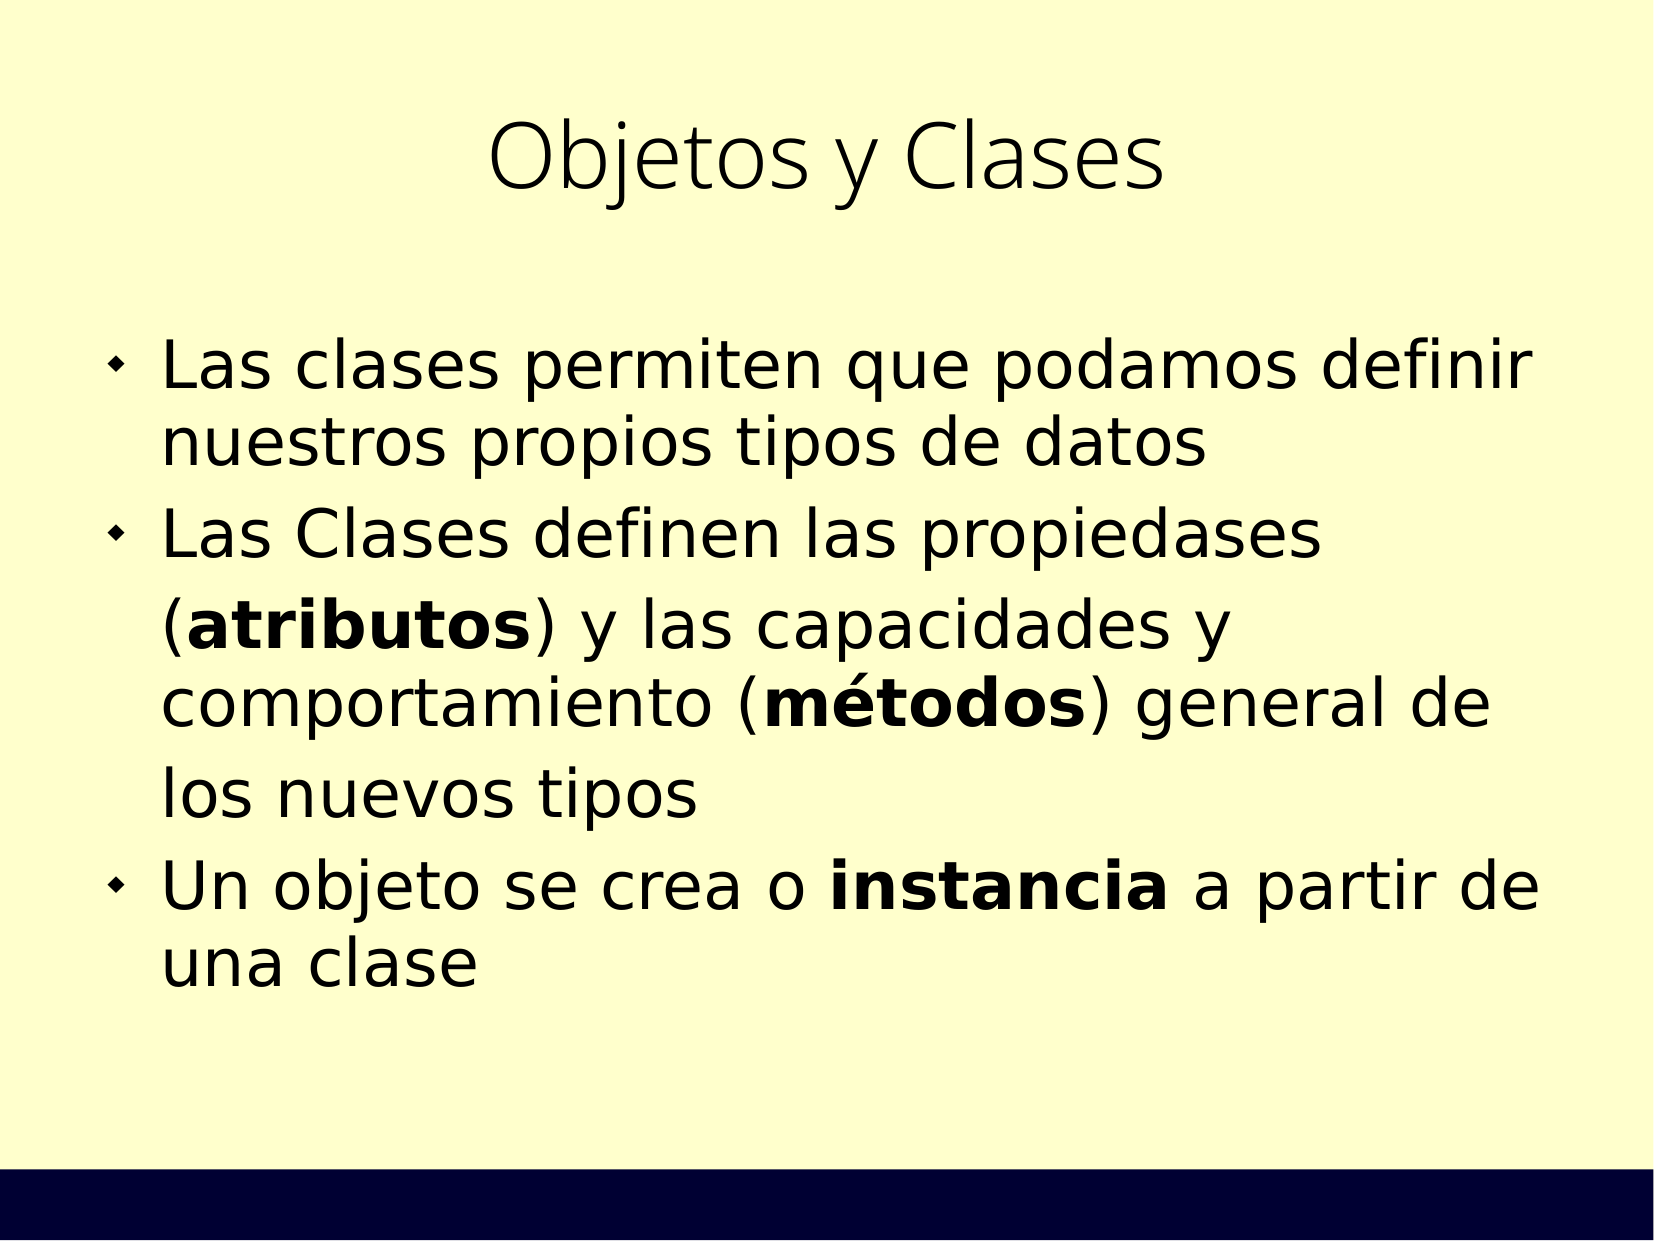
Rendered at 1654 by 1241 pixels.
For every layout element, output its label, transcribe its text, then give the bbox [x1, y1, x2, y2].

title Objetos y Clases [82, 49, 1571, 257]
list Las clases permiten que podamos definir nuestros propios tipos de datos Las Clases definen las propiedases (atributos) y las capacidades y comportamiento (métodos) general de los nuevos tipos Un objeto se crea o instancia a partir de una clase [89, 304, 1546, 1024]
